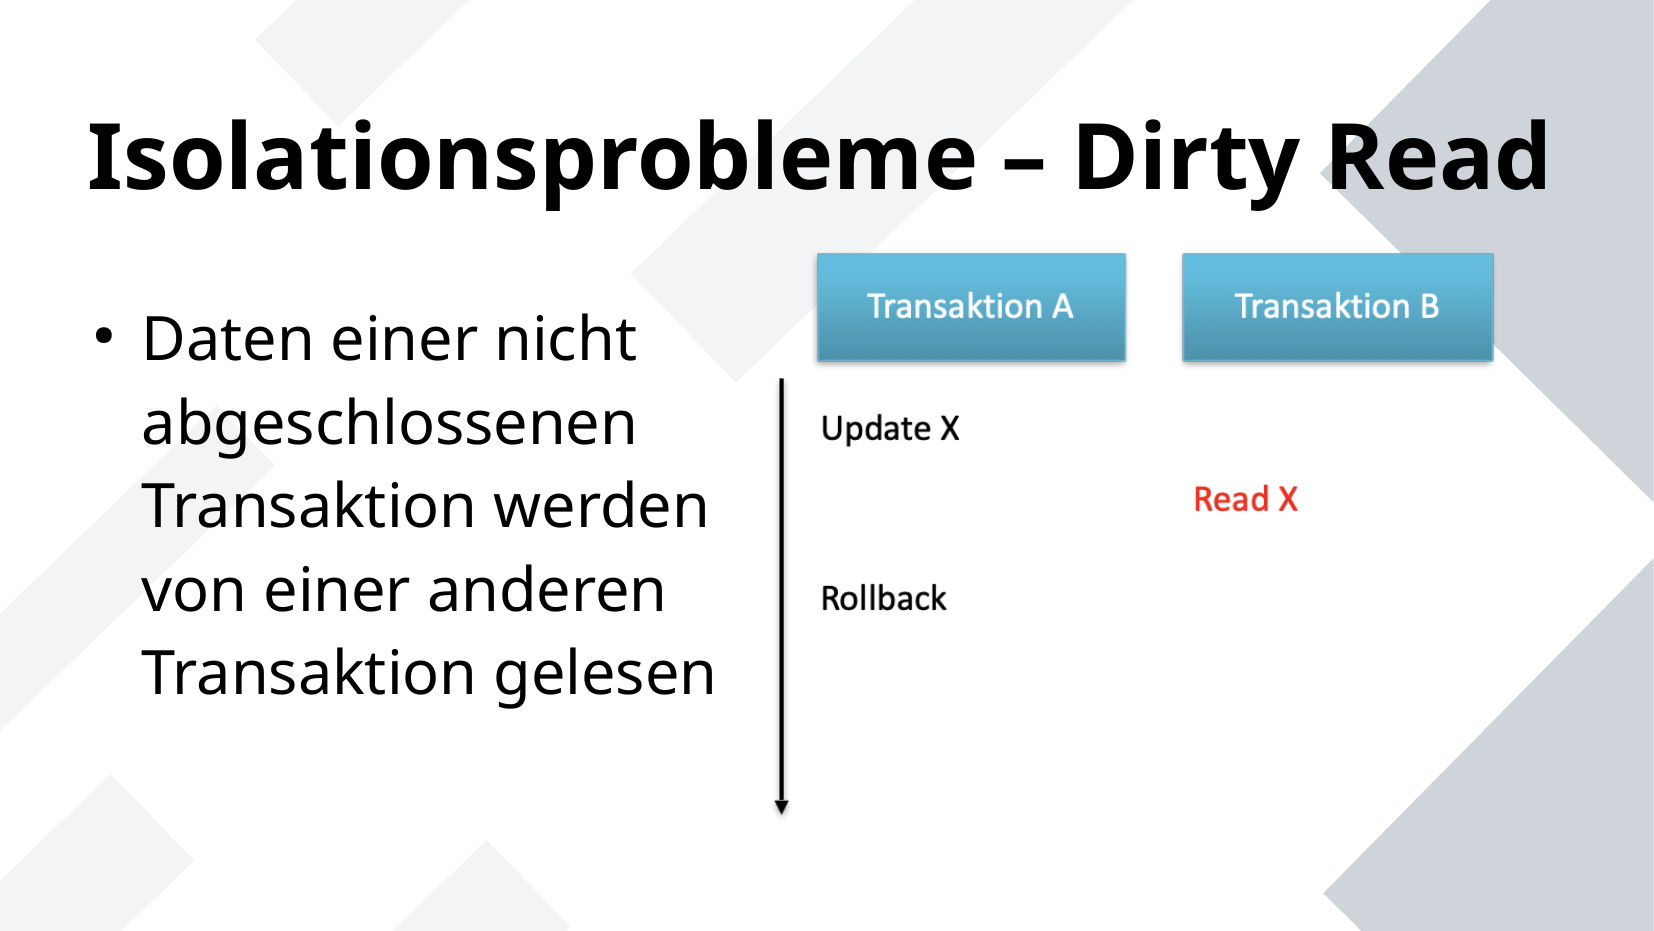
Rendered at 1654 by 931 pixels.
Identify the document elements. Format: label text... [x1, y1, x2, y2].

list Daten einer nicht abgeschlossenen Transaktion werden von einer anderen Transaktion gelesen [76, 295, 768, 835]
picture [767, 249, 1502, 827]
title Isolationsprobleme – Dirty Read [76, 76, 1565, 233]
